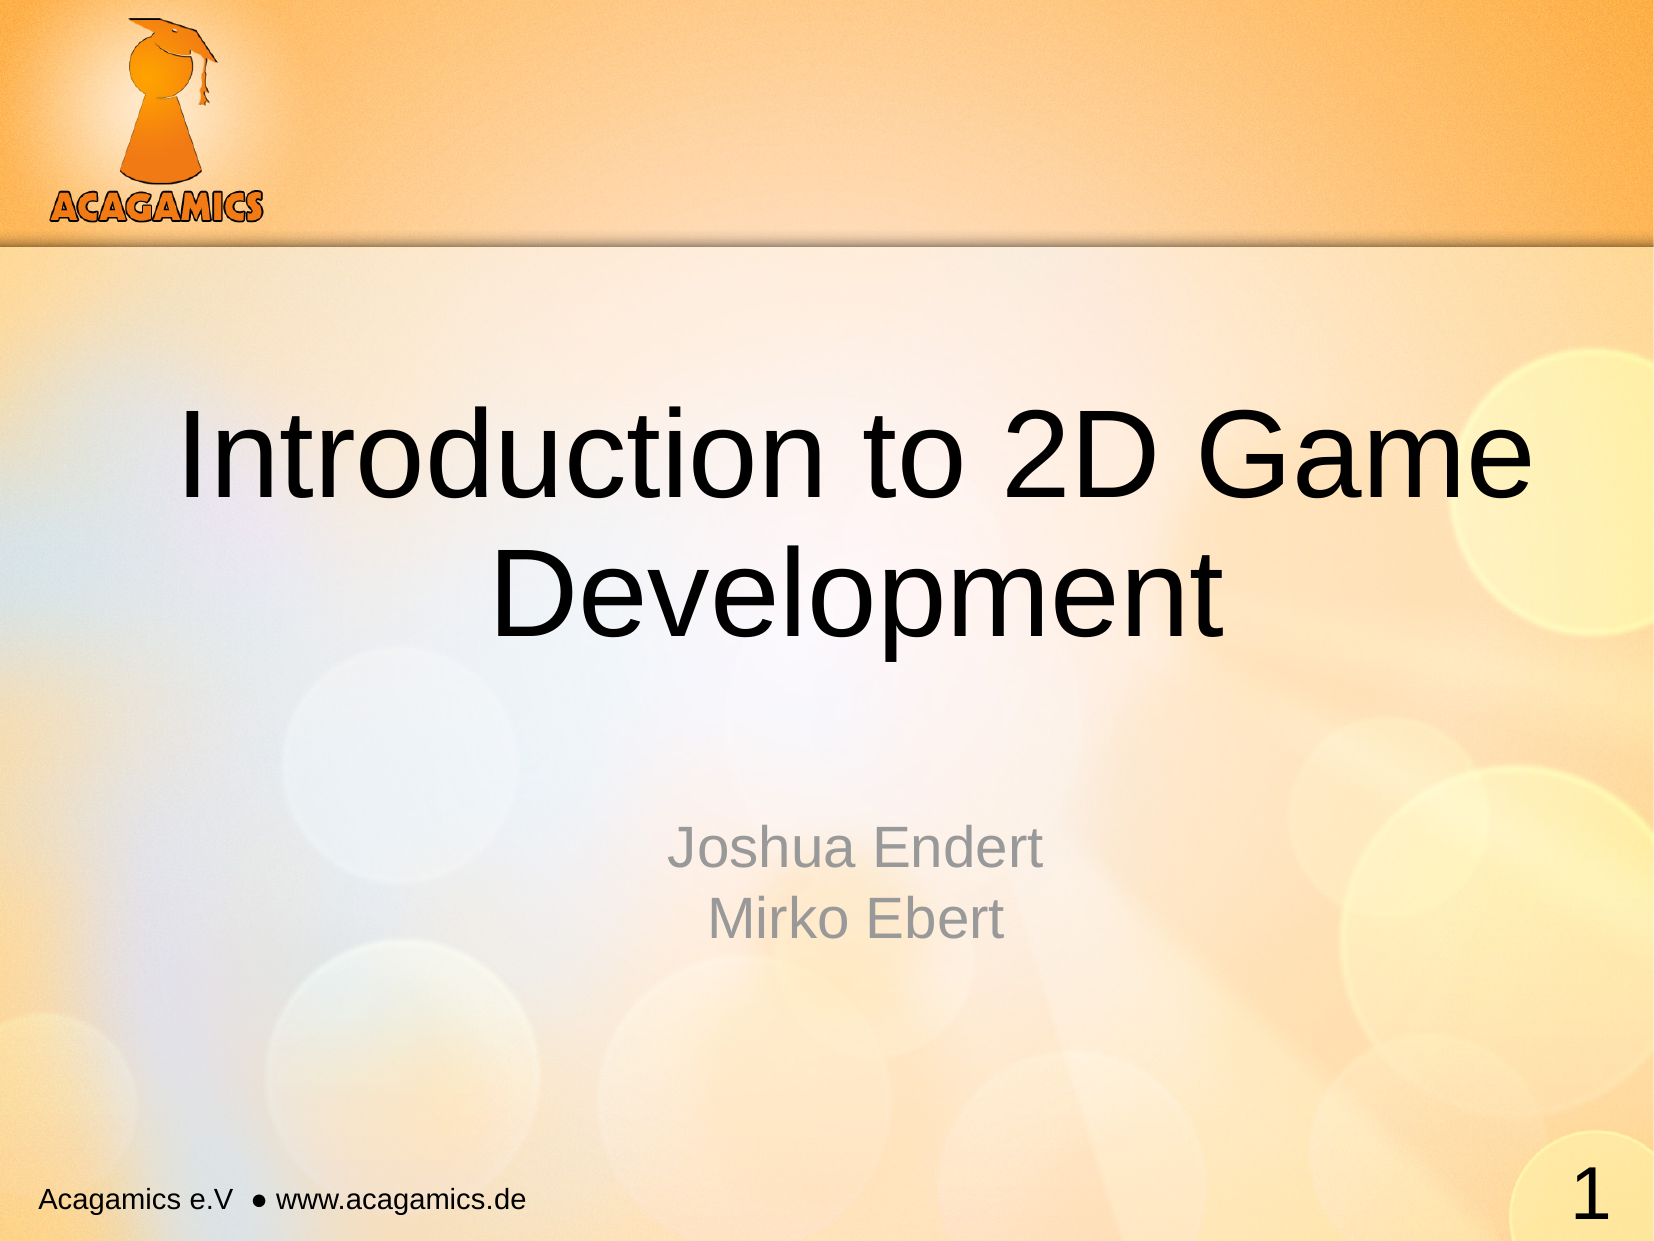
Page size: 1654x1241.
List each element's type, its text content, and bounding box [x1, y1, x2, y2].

picture [0, 0, 1654, 1241]
list Introduction to 2D Game Development Joshua Endert Mirko Ebert [76, 383, 1565, 1022]
